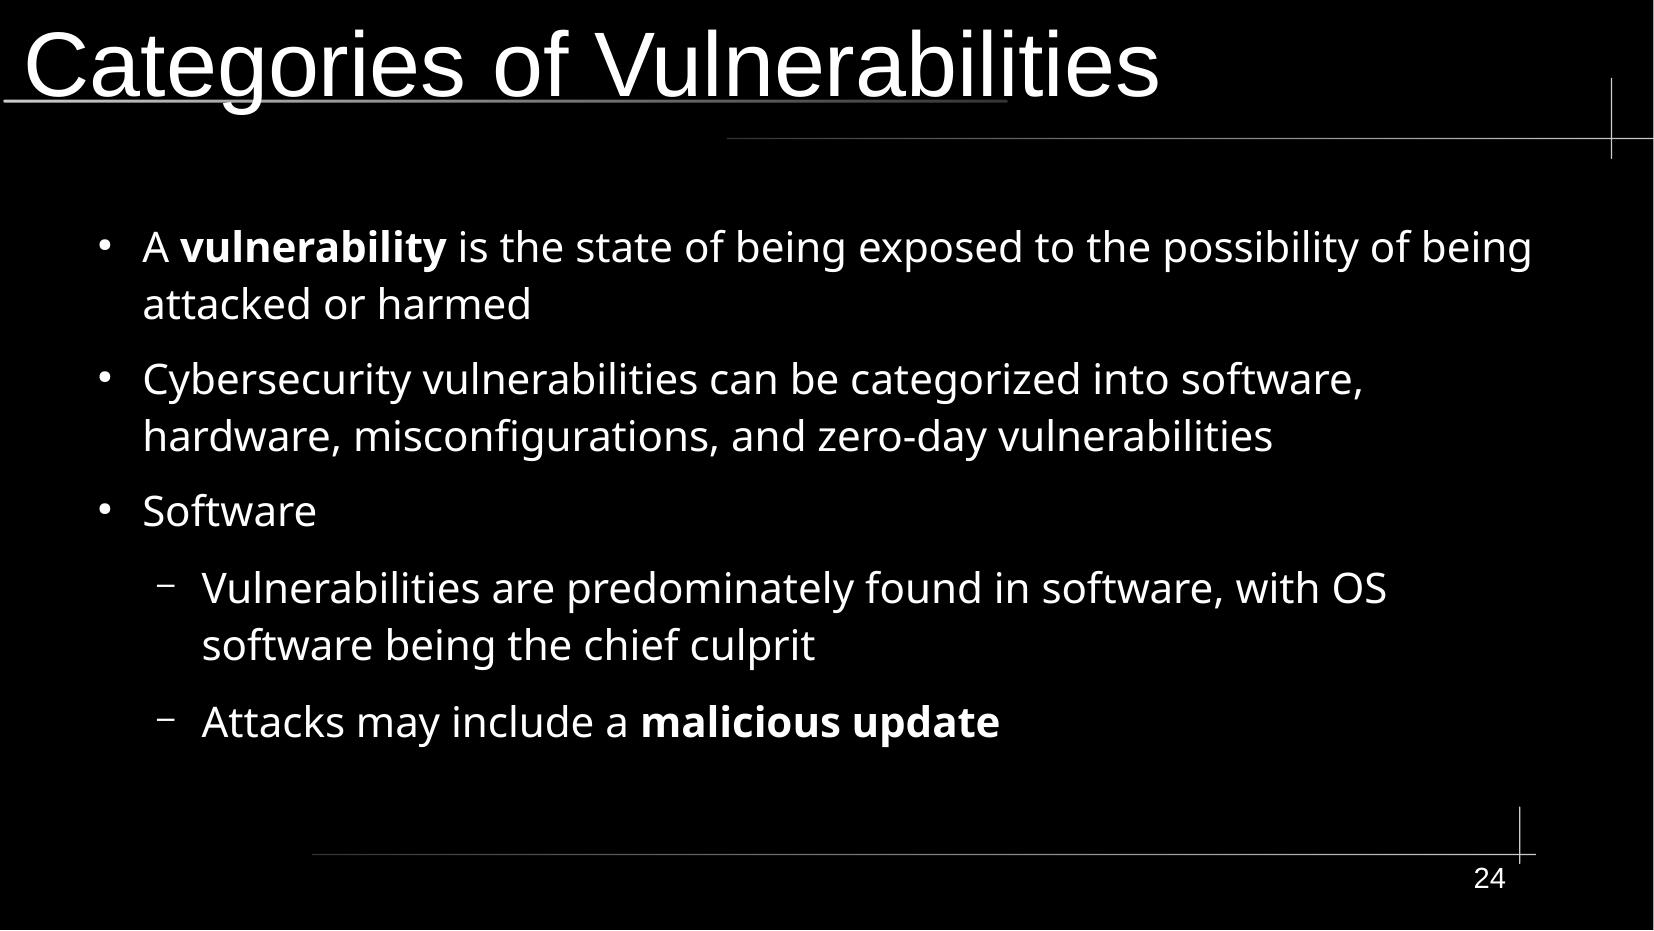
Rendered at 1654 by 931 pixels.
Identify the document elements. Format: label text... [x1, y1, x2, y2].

list A vulnerability is the state of being exposed to the possibility of being attacked or harmed Cybersecurity vulnerabilities can be categorized into software, hardware, misconfigurations, and zero-day vulnerabilities Software Vulnerabilities are predominately found in software, with OS software being the chief culprit Attacks may include a malicious update [82, 217, 1571, 758]
title Categories of Vulnerabilities [23, 11, 1589, 119]
